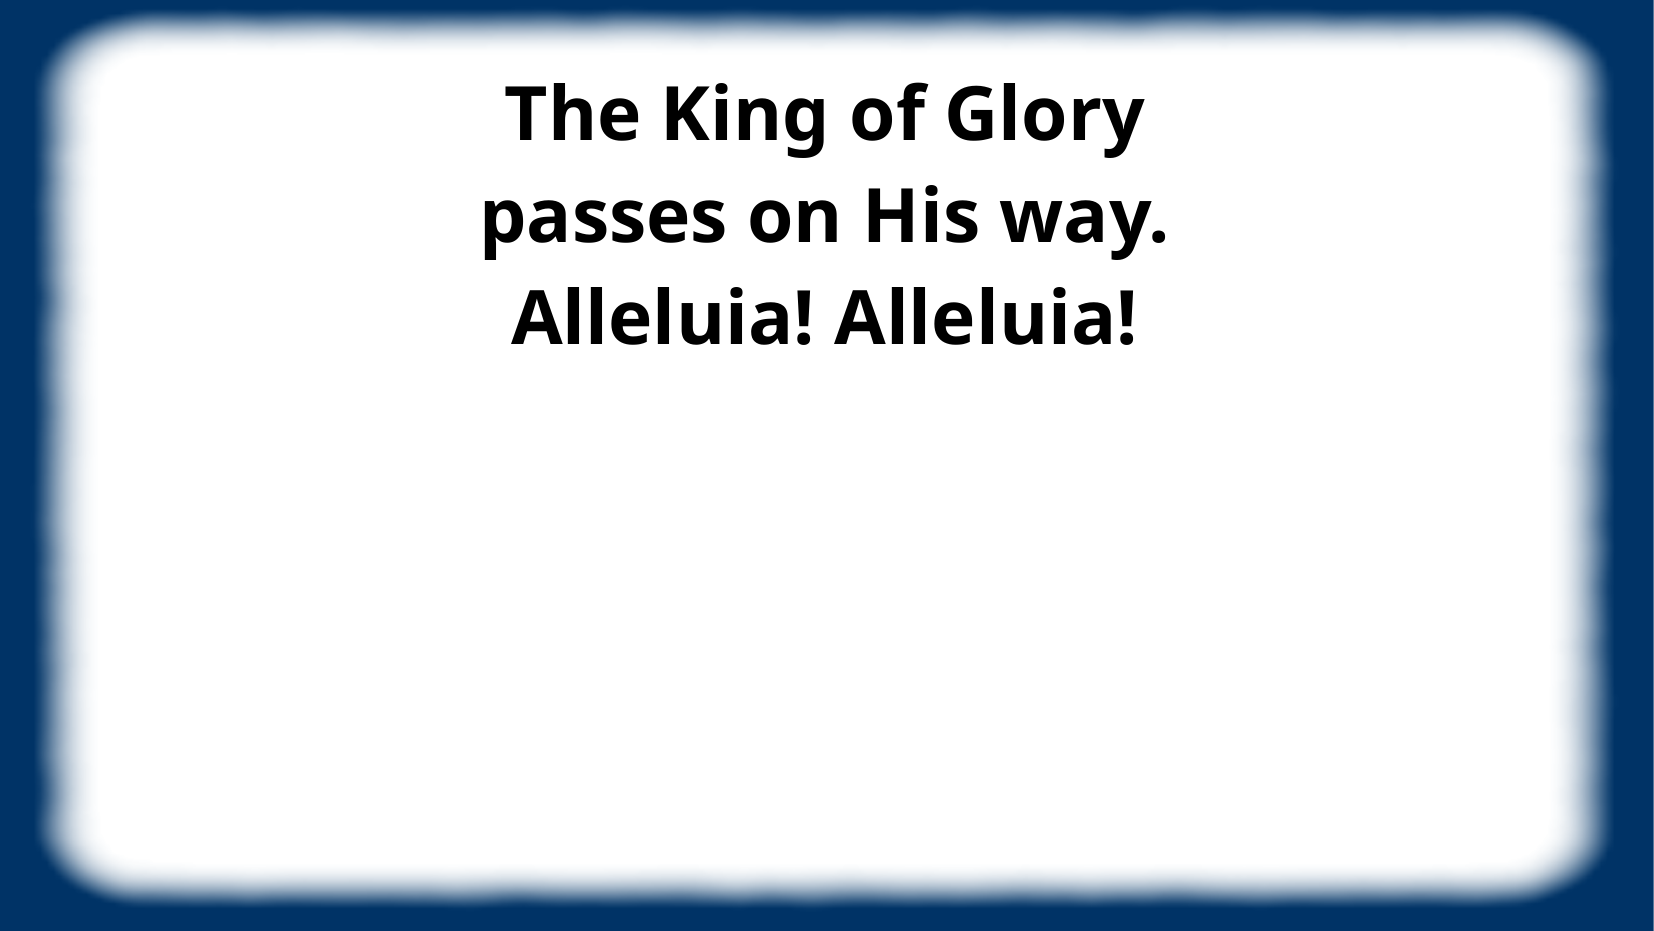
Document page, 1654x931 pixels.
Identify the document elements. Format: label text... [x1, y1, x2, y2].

title The King of Glory passes on His way. Alleluia! Alleluia! [120, 60, 1531, 378]
picture [0, 0, 1654, 931]
